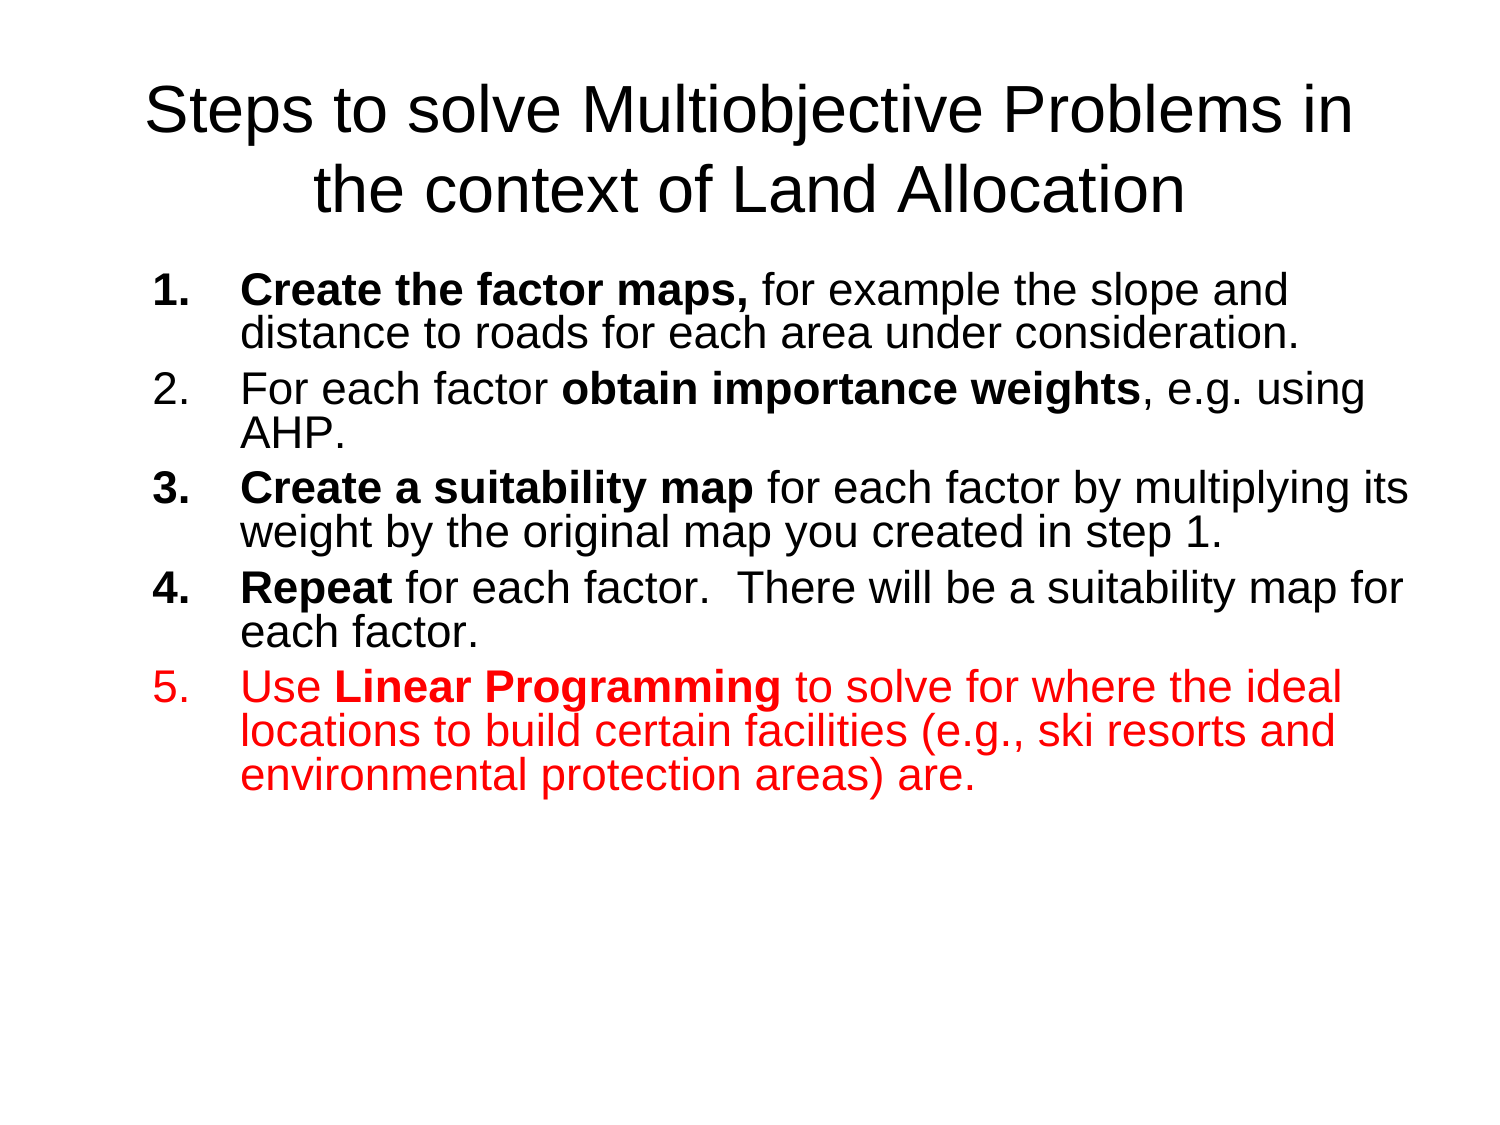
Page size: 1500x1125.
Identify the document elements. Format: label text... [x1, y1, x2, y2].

list Create the factor maps, for example the slope and distance to roads for each area under consideration. For each factor obtain importance weights, e.g. using AHP. Create a suitability map for each factor by multiplying its weight by the original map you created in step 1. Repeat for each factor. There will be a suitability map for each factor. Use Linear Programming to solve for where the ideal locations to build certain facilities (e.g., ski resorts and environmental protection areas) are. [62, 262, 1426, 1063]
title Steps to solve Multiobjective Problems in the context of Land Allocation [75, 75, 1426, 218]
